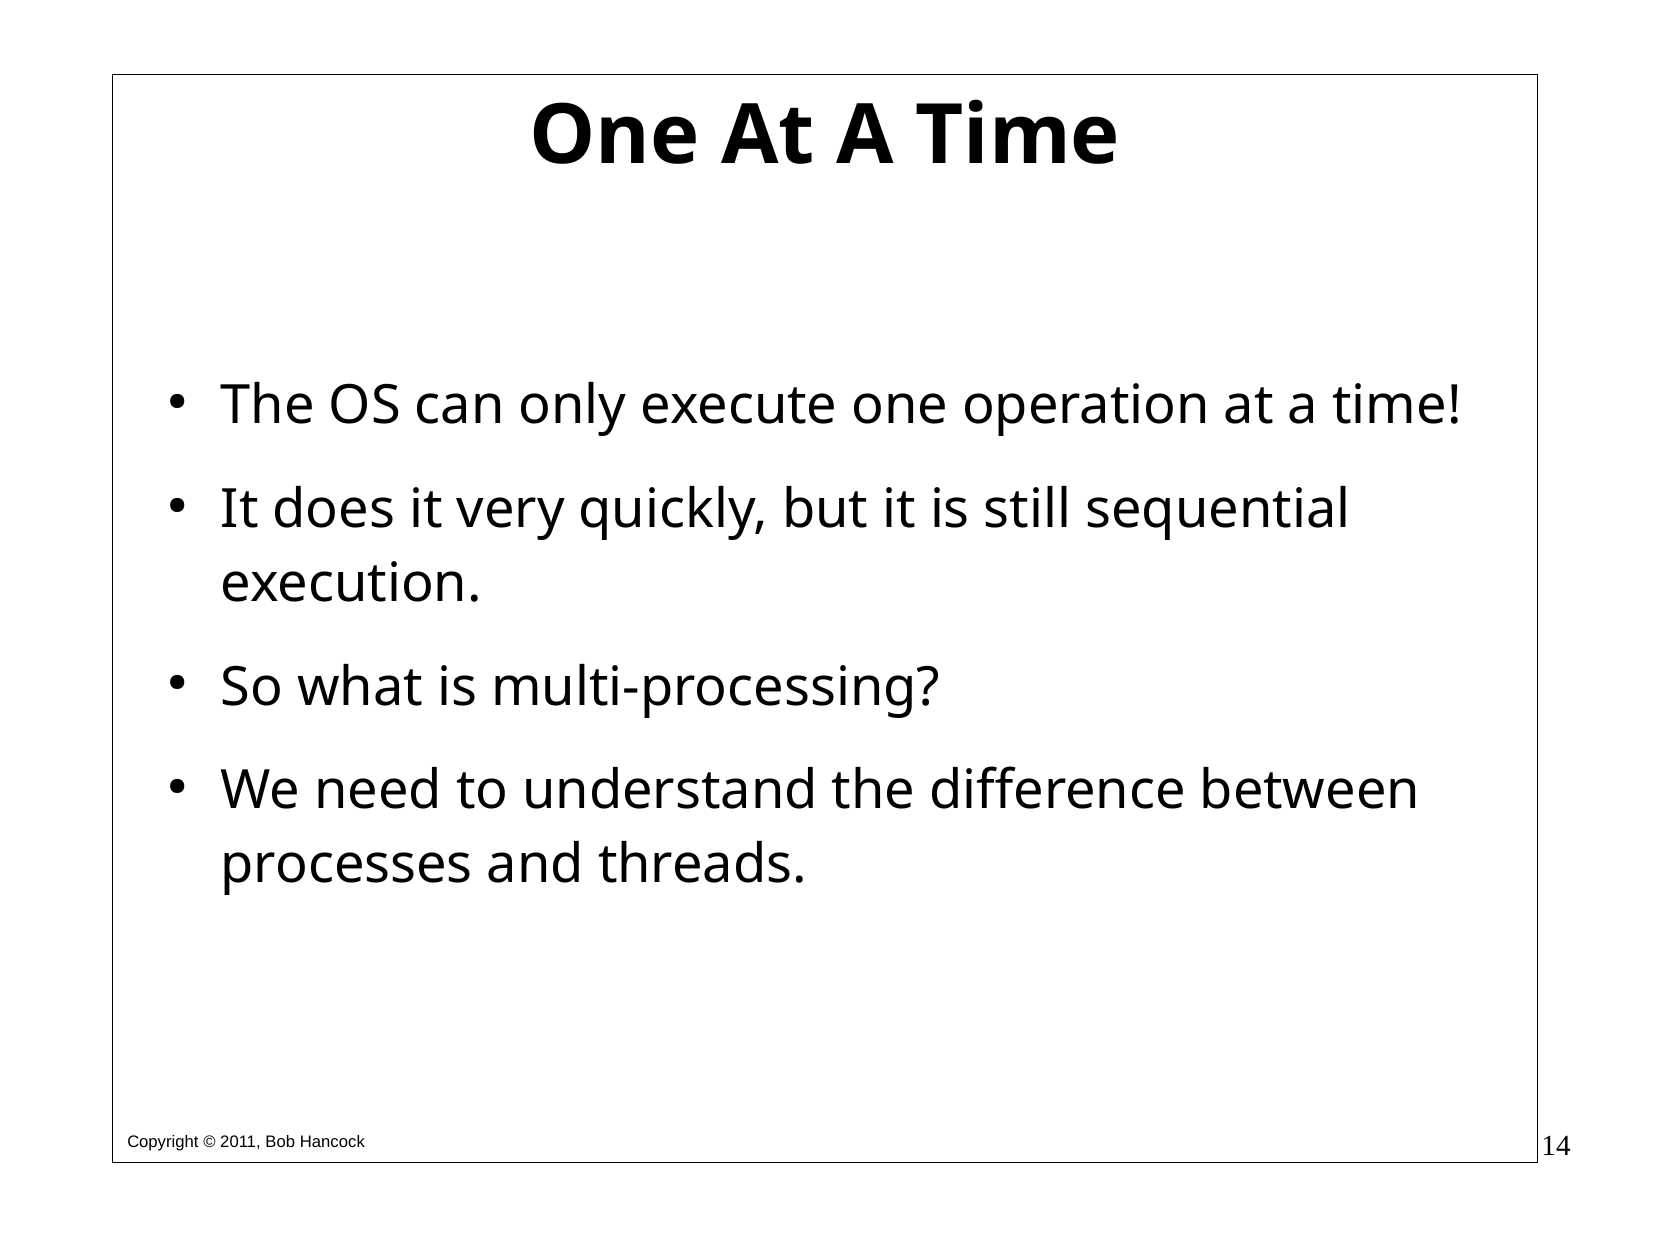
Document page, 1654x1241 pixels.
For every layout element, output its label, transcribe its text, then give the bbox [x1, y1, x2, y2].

title One At A Time [112, 75, 1538, 188]
list The OS can only execute one operation at a time! It does it very quickly, but it is still sequential execution. So what is multi-processing? We need to understand the difference between processes and threads. [150, 262, 1501, 1126]
text_box Copyright © 2011, Bob Hancock [112, 1125, 381, 1159]
